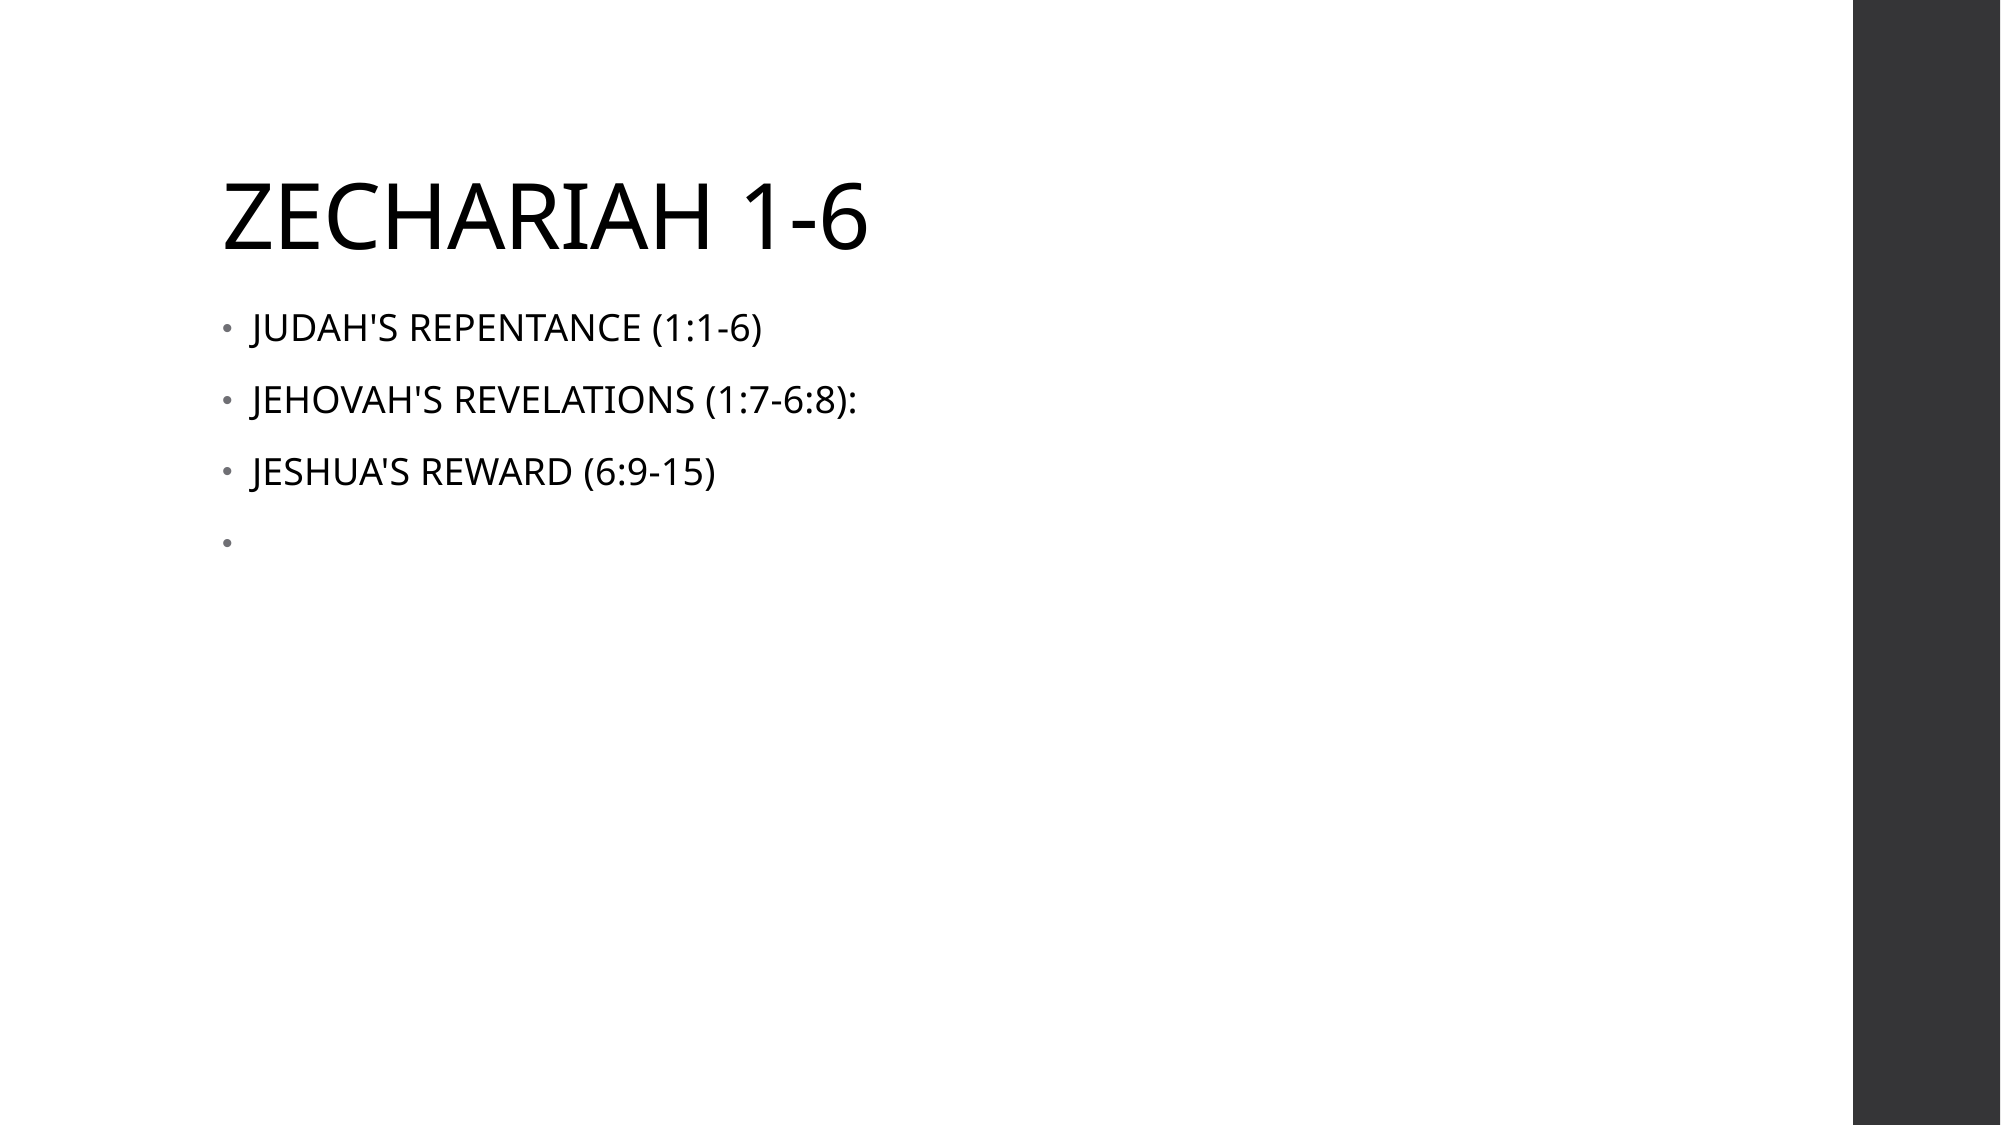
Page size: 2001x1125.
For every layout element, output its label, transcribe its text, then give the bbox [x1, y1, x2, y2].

title ZECHARIAH 1-6 [206, 60, 1797, 278]
list JUDAH'S REPENTANCE (1:1-6) JEHOVAH'S REVELATIONS (1:7-6:8): JESHUA'S REWARD (6:9-15) [206, 299, 1617, 1014]
